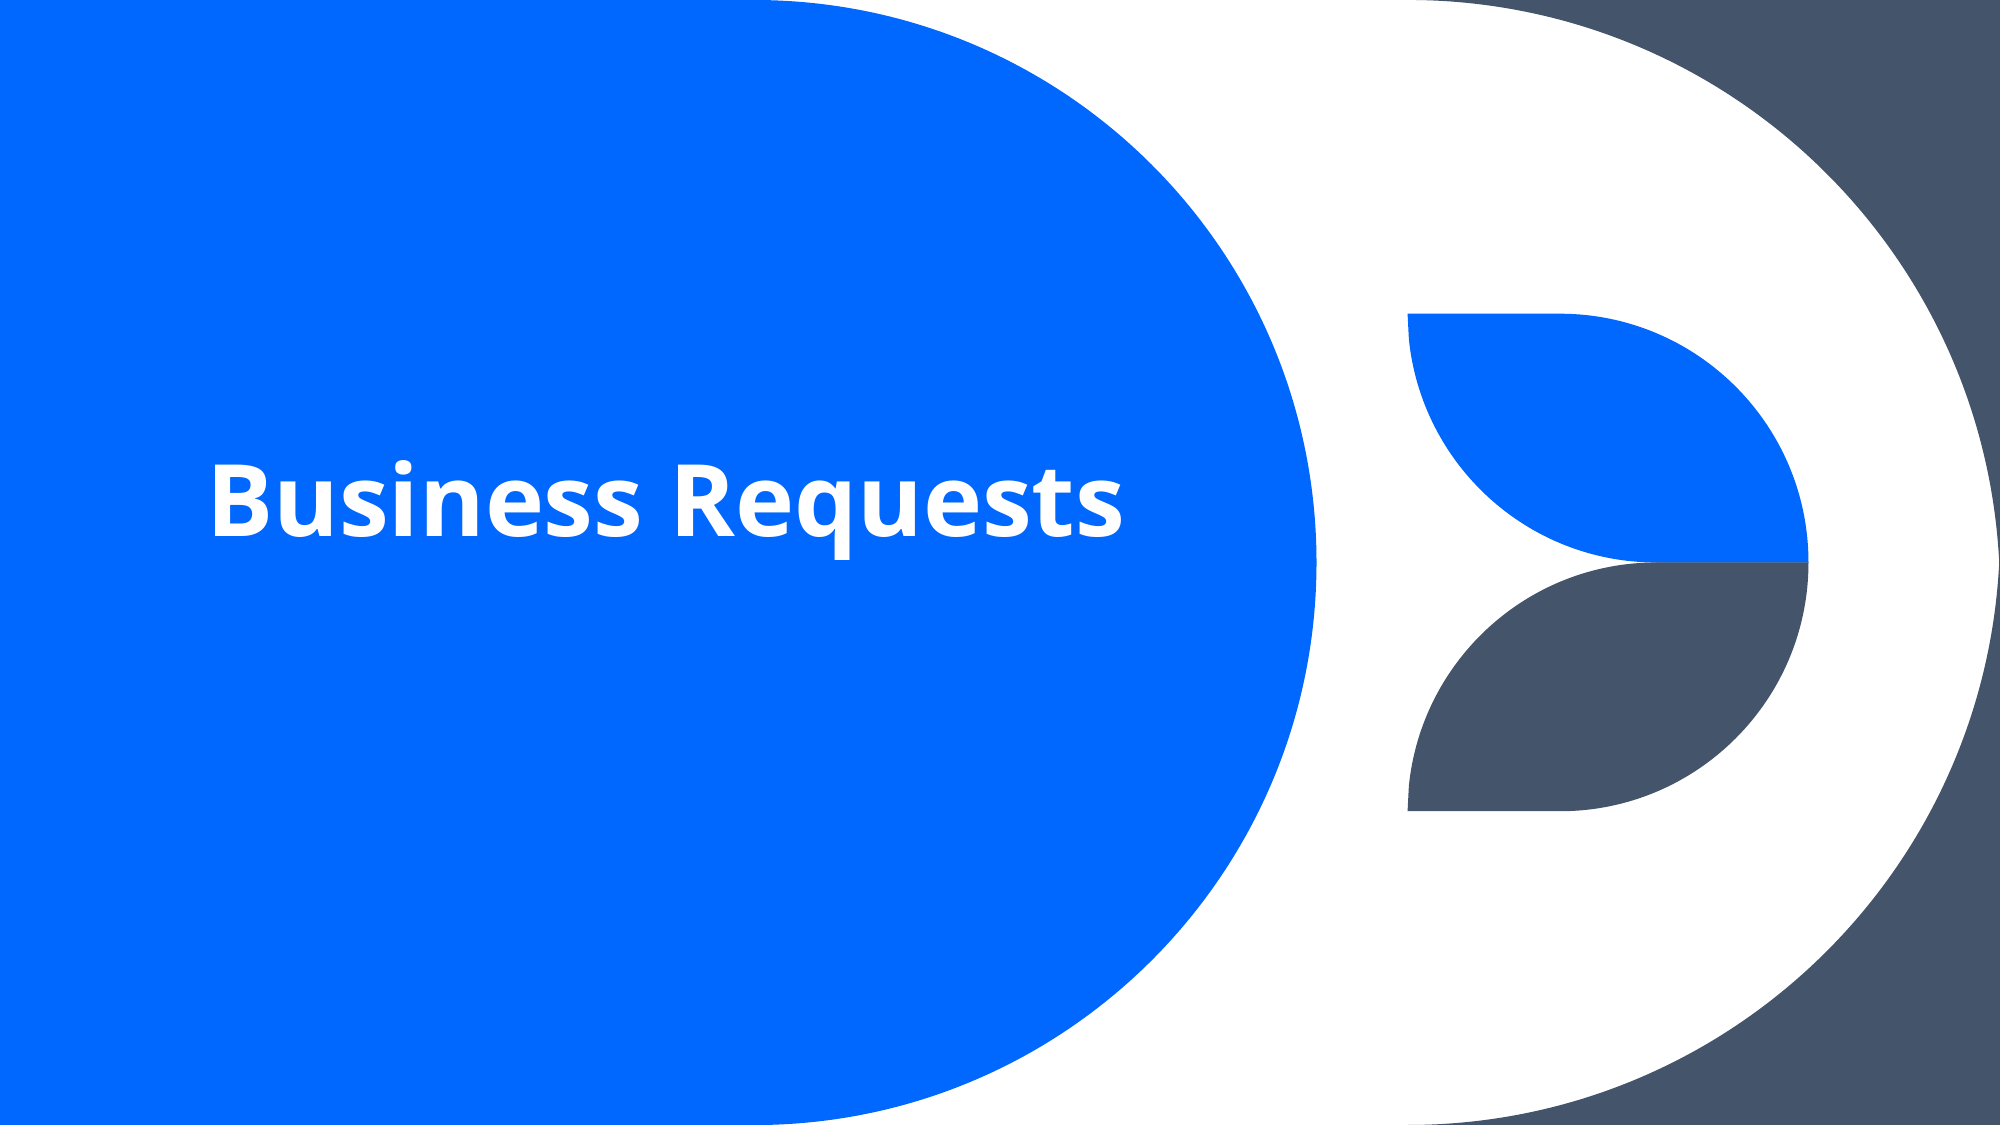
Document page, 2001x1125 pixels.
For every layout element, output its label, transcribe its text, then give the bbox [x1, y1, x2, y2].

title Business Requests [191, 173, 1217, 566]
